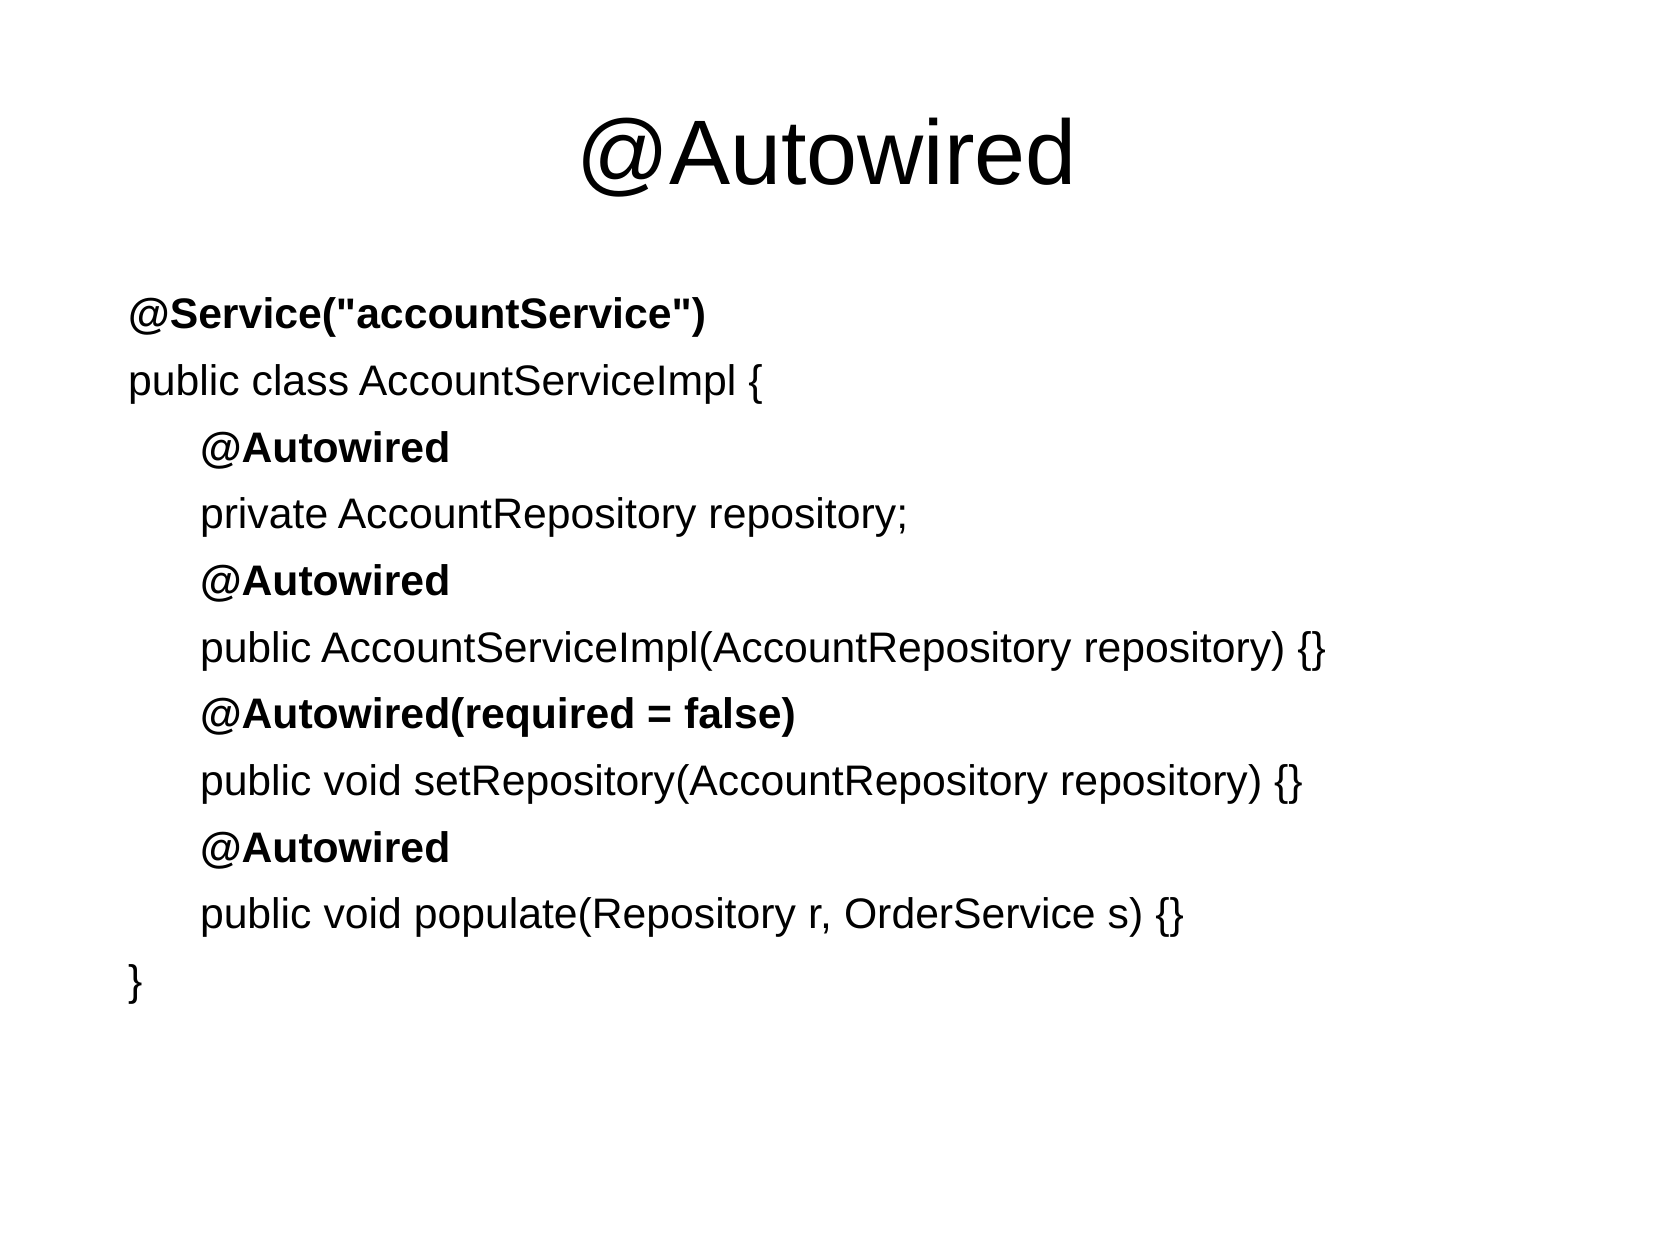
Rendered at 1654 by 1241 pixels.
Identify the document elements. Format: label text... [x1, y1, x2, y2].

list @Service("accountService") public class AccountServiceImpl { @Autowired private AccountRepository repository; @Autowired public AccountServiceImpl(AccountRepository repository) {} @Autowired(required = false) public void setRepository(AccountRepository repository) {} @Autowired public void populate(Repository r, OrderService s) {} } [82, 290, 1571, 1010]
title @Autowired [82, 49, 1571, 257]
